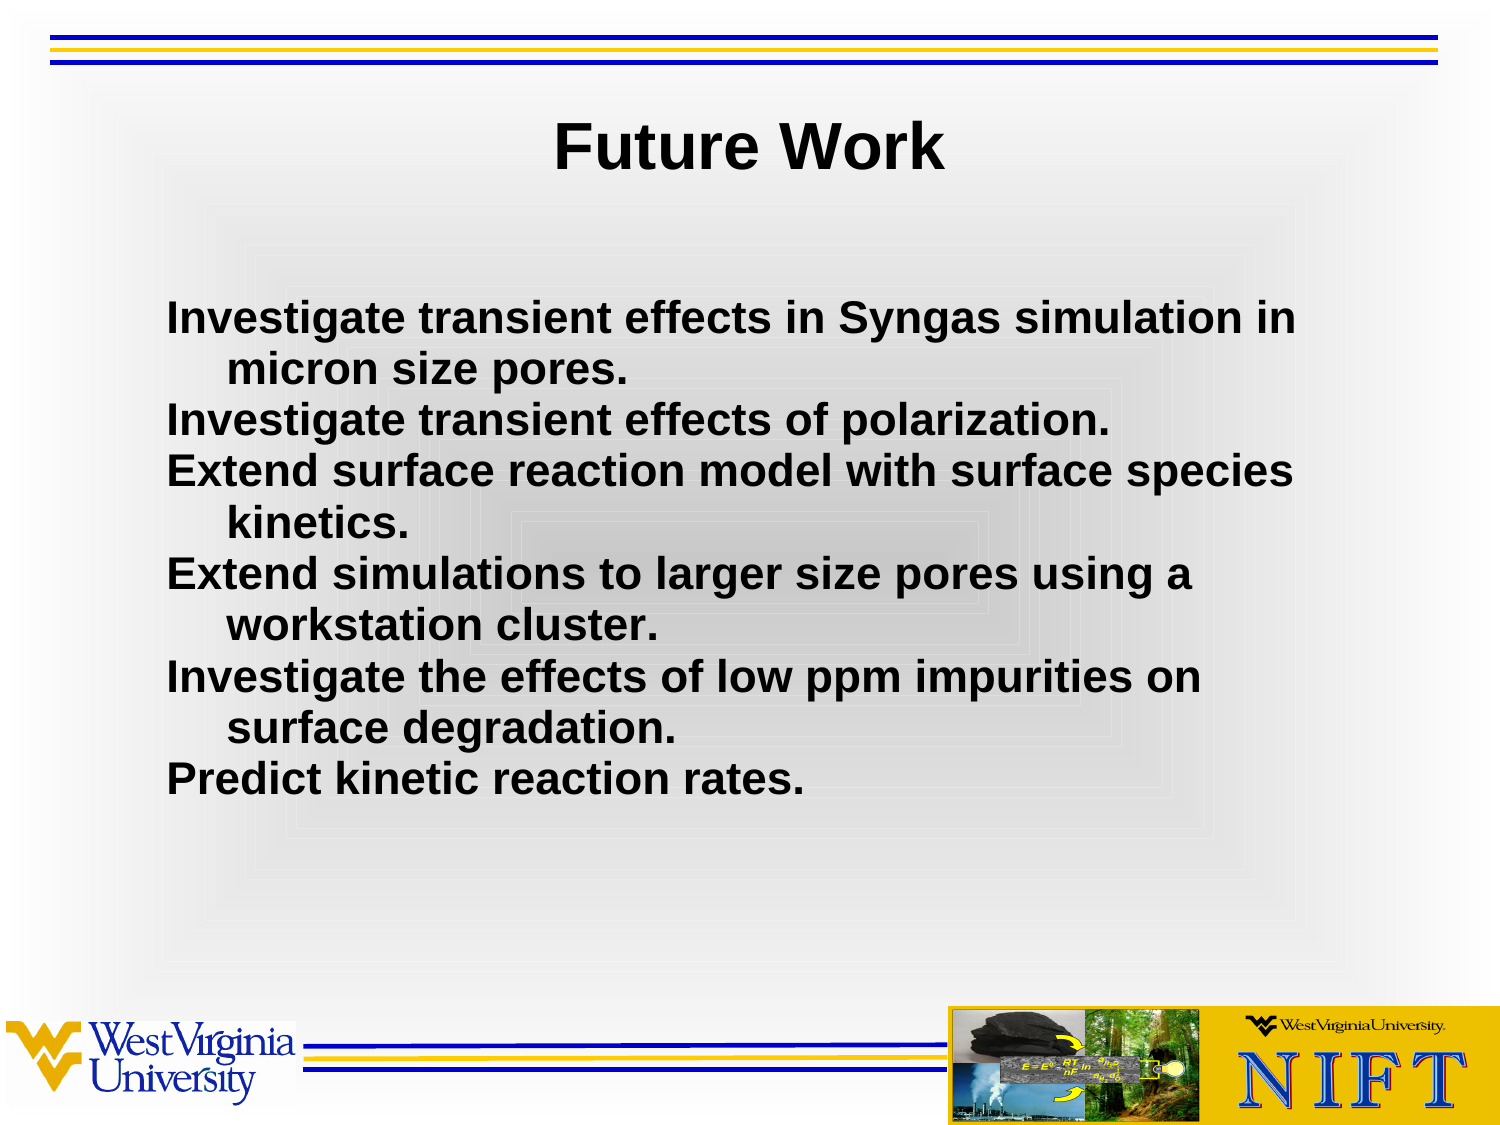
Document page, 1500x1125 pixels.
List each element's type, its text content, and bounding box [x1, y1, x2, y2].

title Future Work [75, 86, 1426, 208]
picture [948, 1006, 1500, 1125]
text_box Investigate transient effects in Syngas simulation in micron size pores. Investigate transient effects of polarization. Extend surface reaction model with surface species kinetics. Extend simulations to larger size pores using a workstation cluster. Investigate the effects of low ppm impurities on surface degradation. Predict kinetic reaction rates. [151, 284, 1351, 812]
